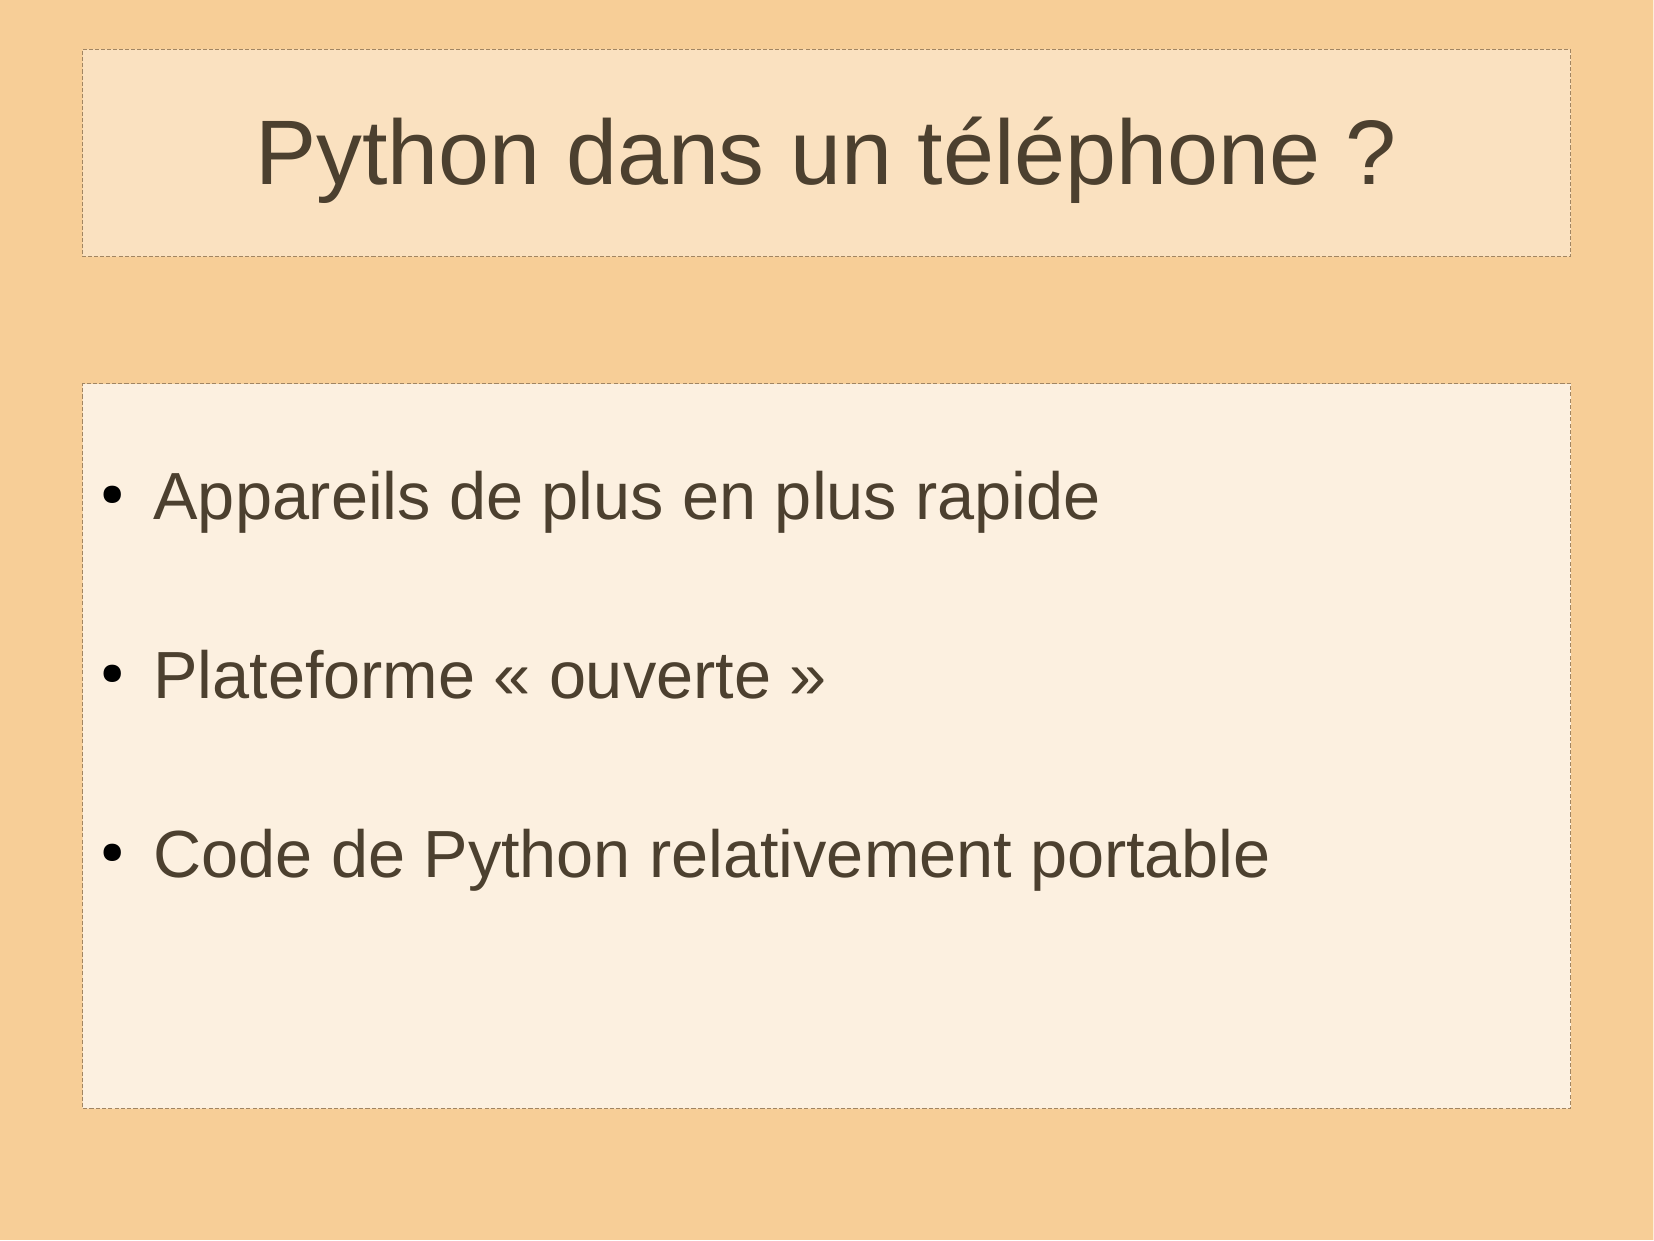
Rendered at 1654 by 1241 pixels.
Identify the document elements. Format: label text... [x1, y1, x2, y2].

list Appareils de plus en plus rapide Plateforme « ouverte » Code de Python relativement portable [82, 383, 1571, 1109]
title Python dans un téléphone ? [82, 49, 1571, 257]
